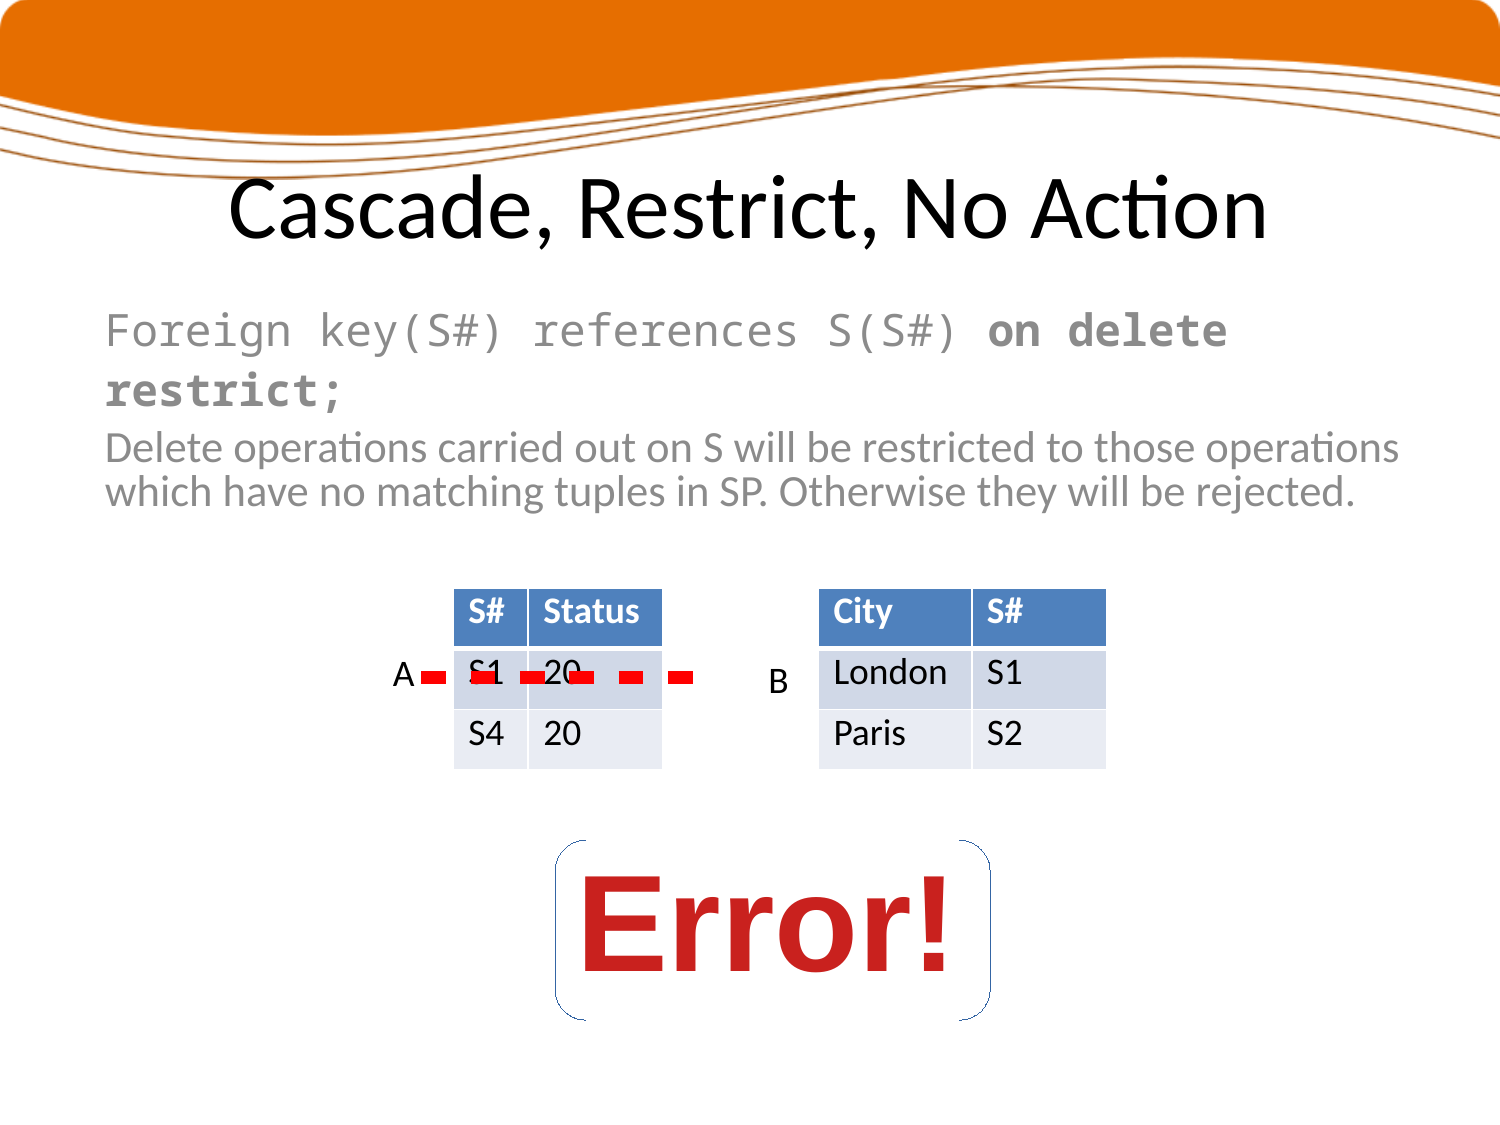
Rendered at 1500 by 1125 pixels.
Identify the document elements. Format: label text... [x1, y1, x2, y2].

table_cell Paris [819, 710, 971, 769]
table_header City [819, 589, 971, 646]
table_cell 20 [529, 651, 662, 709]
text_box Error! [561, 840, 973, 1009]
text_box Foreign key(S#) references S(S#) on delete restrict; Delete operations carried out on S will be restricted to those operations which have no matching tuples in SP. Otherwise they will be rejected. [90, 290, 1426, 540]
text_box B [753, 648, 818, 709]
text_box Cascade, Restrict, No Action [75, 125, 1425, 279]
table_header S# [454, 589, 527, 646]
table_header S# [973, 589, 1106, 646]
table_cell S2 [973, 710, 1106, 769]
table_header Status [529, 589, 662, 646]
table_cell London [819, 651, 971, 709]
text_box A [378, 641, 437, 702]
table_cell S1 [973, 651, 1106, 709]
table_cell 20 [529, 710, 662, 769]
table_cell S4 [454, 710, 527, 769]
picture [0, 0, 1500, 180]
table_cell S1 [454, 651, 527, 709]
